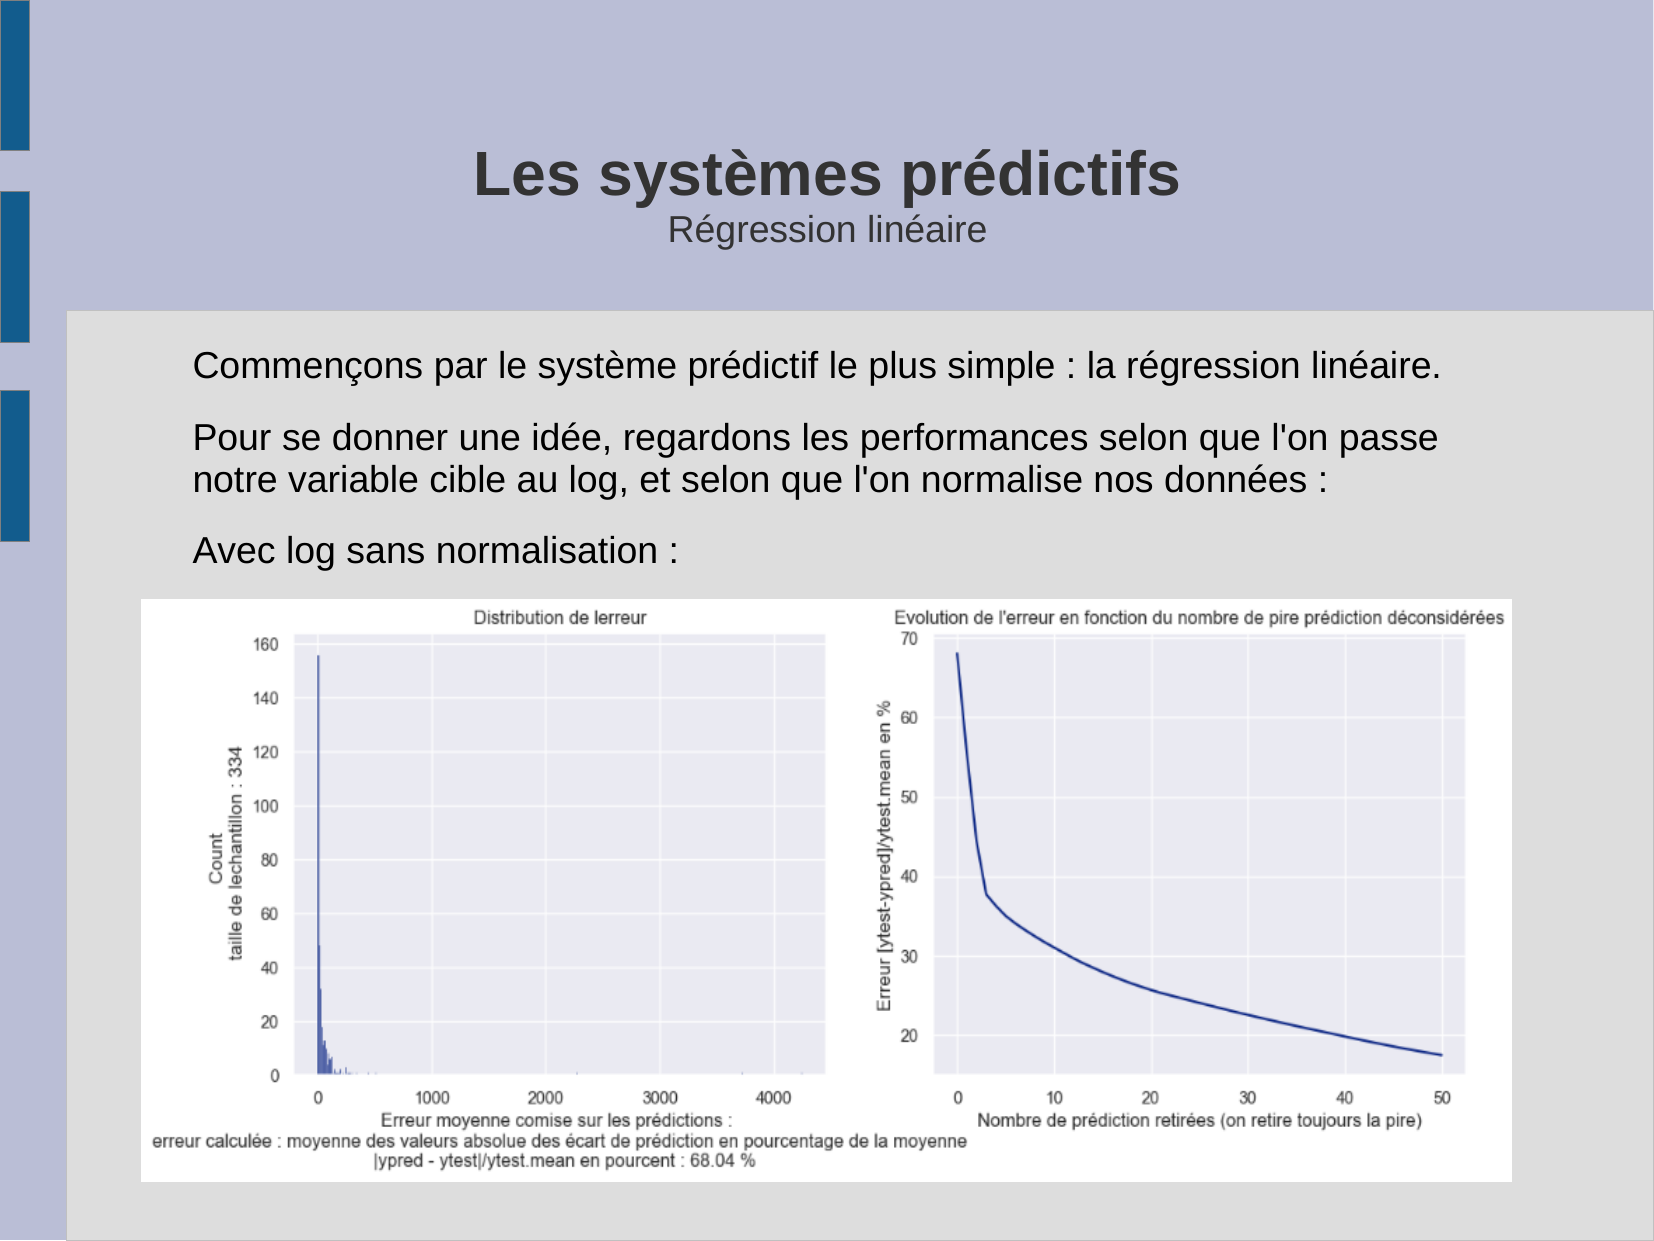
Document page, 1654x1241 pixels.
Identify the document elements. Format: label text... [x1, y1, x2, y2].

picture [141, 599, 1512, 1182]
title Les systèmes prédictifs Régression linéaire [121, 91, 1534, 299]
list Commençons par le système prédictif le plus simple : la régression linéaire. Pour se donner une idée, regardons les performances selon que l'on passe notre variable cible au log, et selon que l'on normalise nos données : Avec log sans normalisation : [121, 344, 1534, 718]
